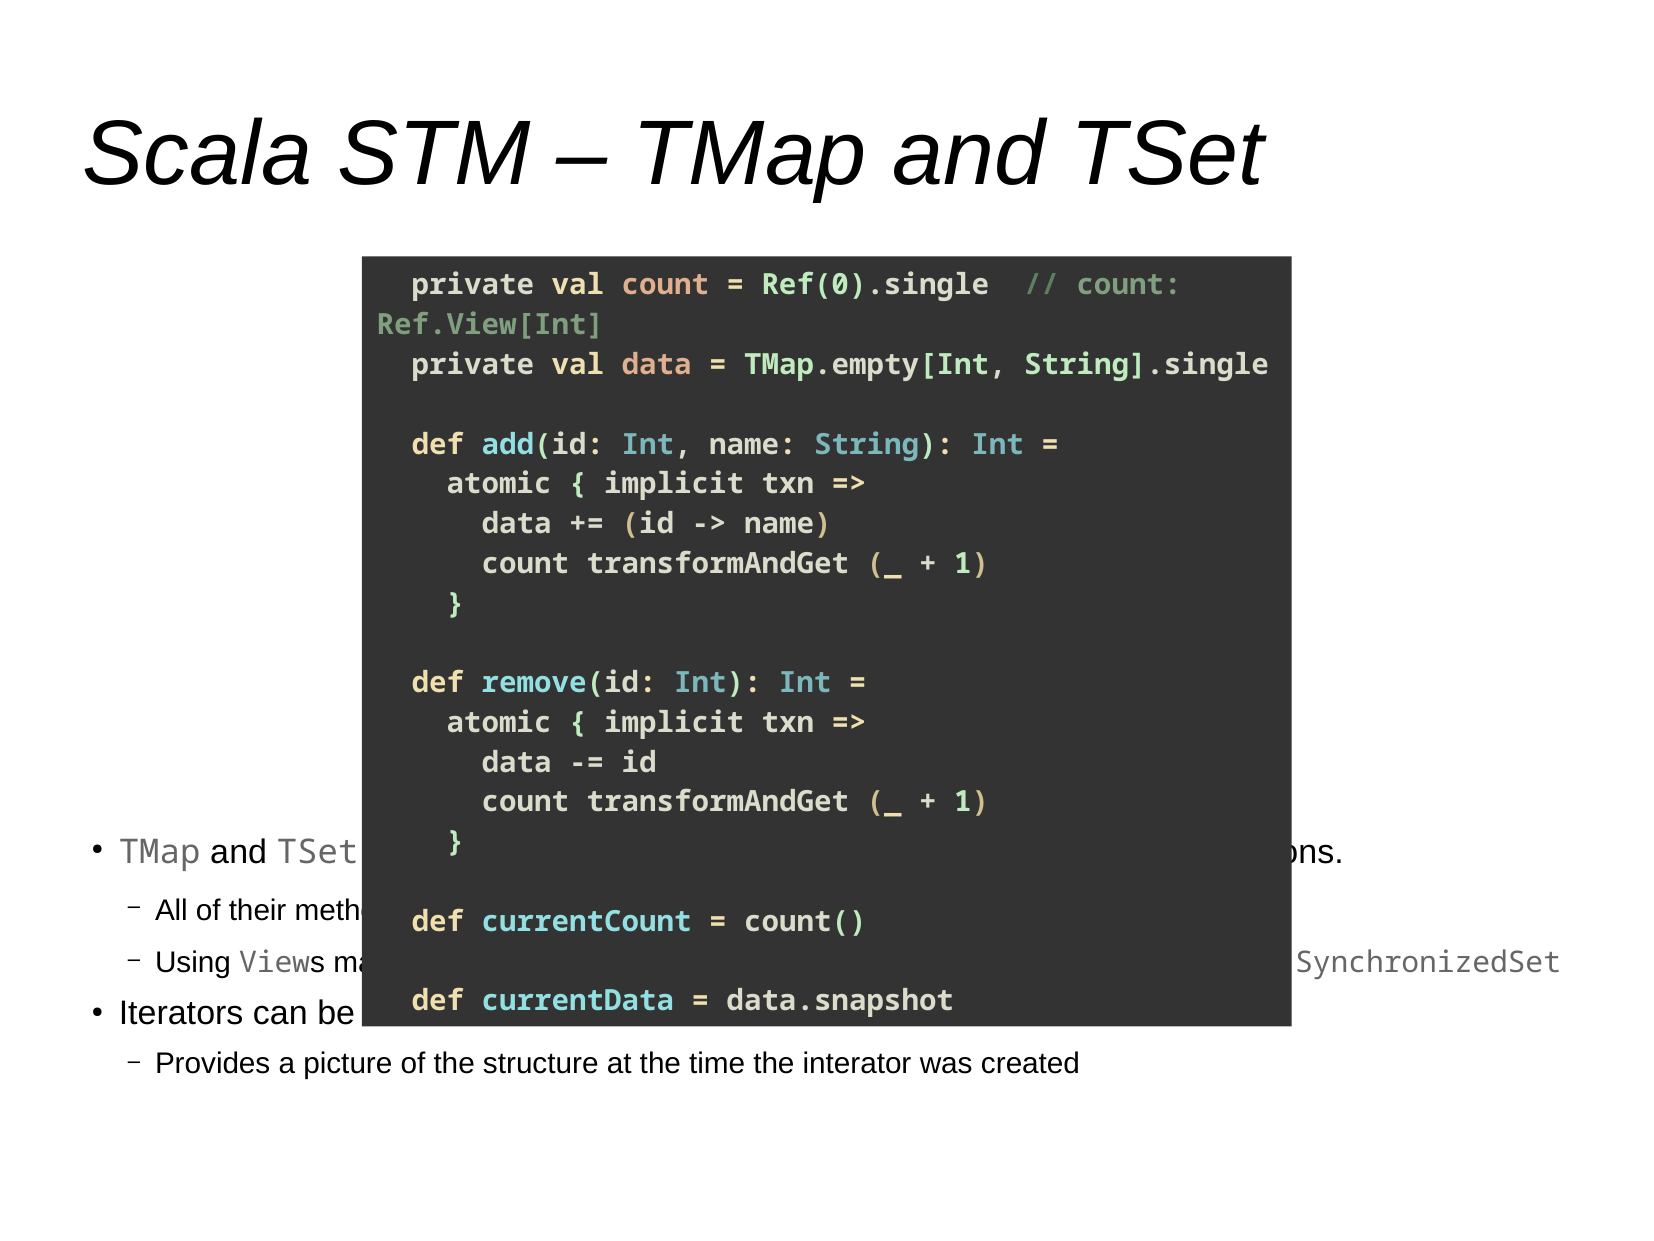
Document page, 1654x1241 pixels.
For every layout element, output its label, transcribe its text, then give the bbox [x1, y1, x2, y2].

list TMap and TSet provide mutable containers optimized for use within transactions. All of their methods require an implicit InTxn value Using Views makes these an almost drop-in replacement for SynchronizedMap and SynchronizedSet Iterators can be used outside of a transaction Provides a picture of the structure at the time the interator was created [82, 827, 1571, 1124]
text_box private val count = Ref(0).single // count: Ref.View[Int] private val data = TMap.empty[Int, String].single def add(id: Int, name: String): Int = atomic { implicit txn => data += (id -> name) count transformAndGet (_ + 1) } def remove(id: Int): Int = atomic { implicit txn => data -= id count transformAndGet (_ + 1) } def currentCount = count() def currentData = data.snapshot [361, 256, 1292, 818]
title Scala STM – TMap and TSet [82, 49, 1571, 257]
